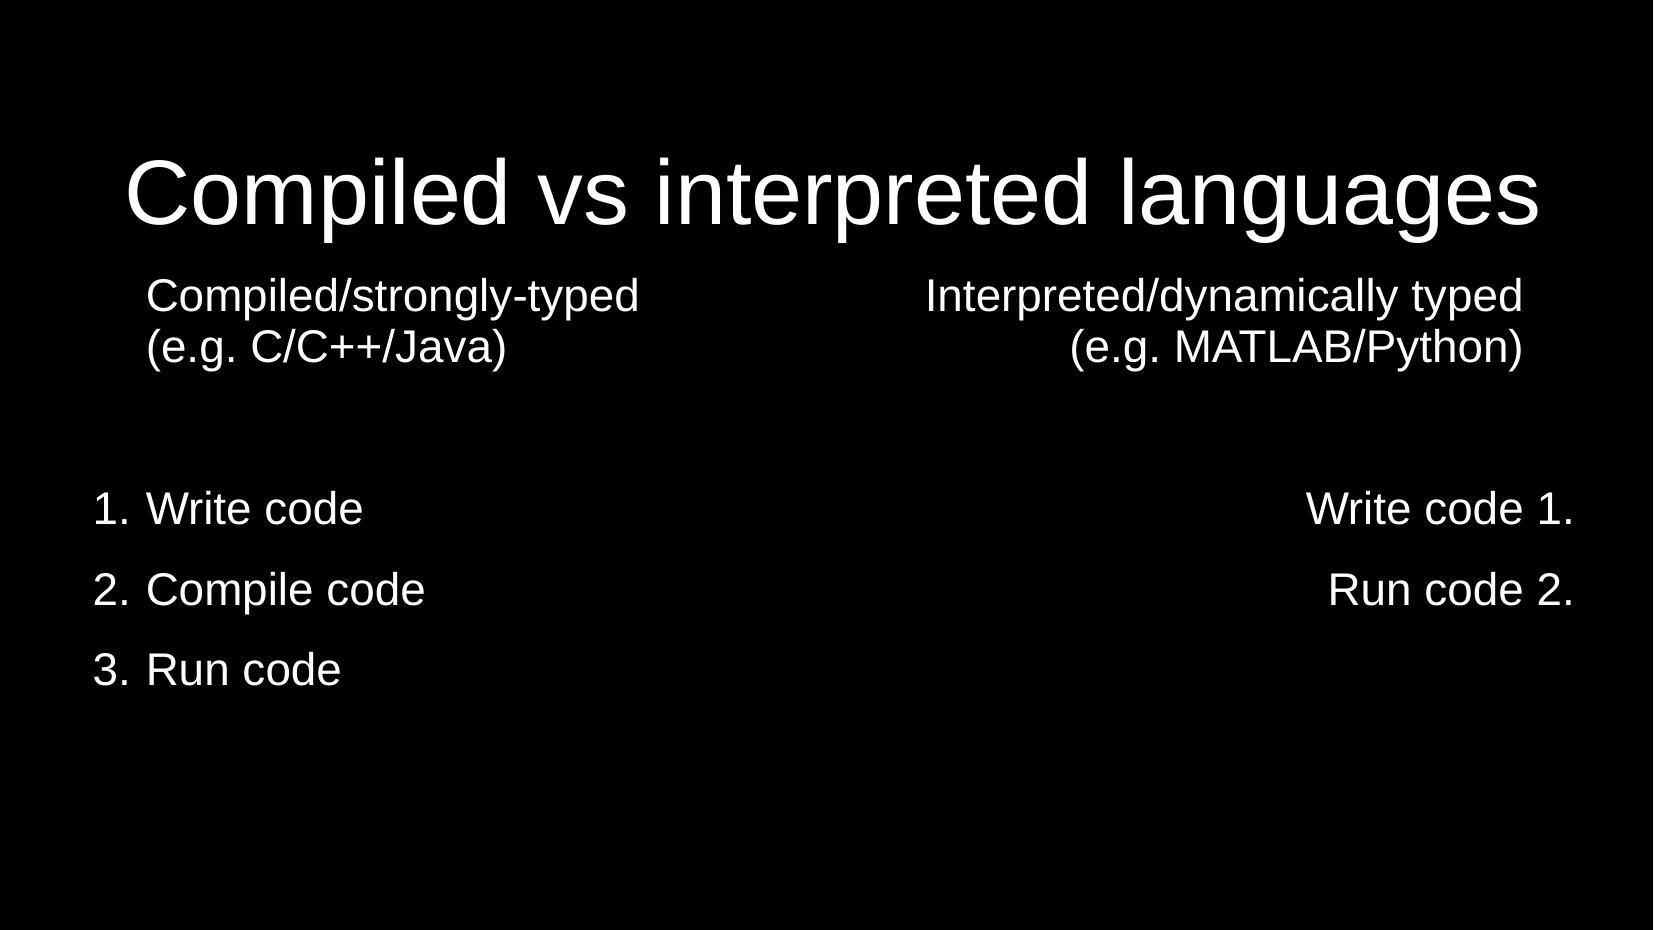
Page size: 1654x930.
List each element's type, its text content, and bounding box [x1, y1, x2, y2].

list Compiled/strongly-typed (e.g. C/C++/Java) Write code Compile code Run code [75, 269, 811, 871]
title Compiled vs interpreted languages [90, 114, 1578, 270]
list Interpreted/dynamically typed (e.g. MATLAB/Python) Write code 1. Run code 2. [840, 269, 1576, 871]
